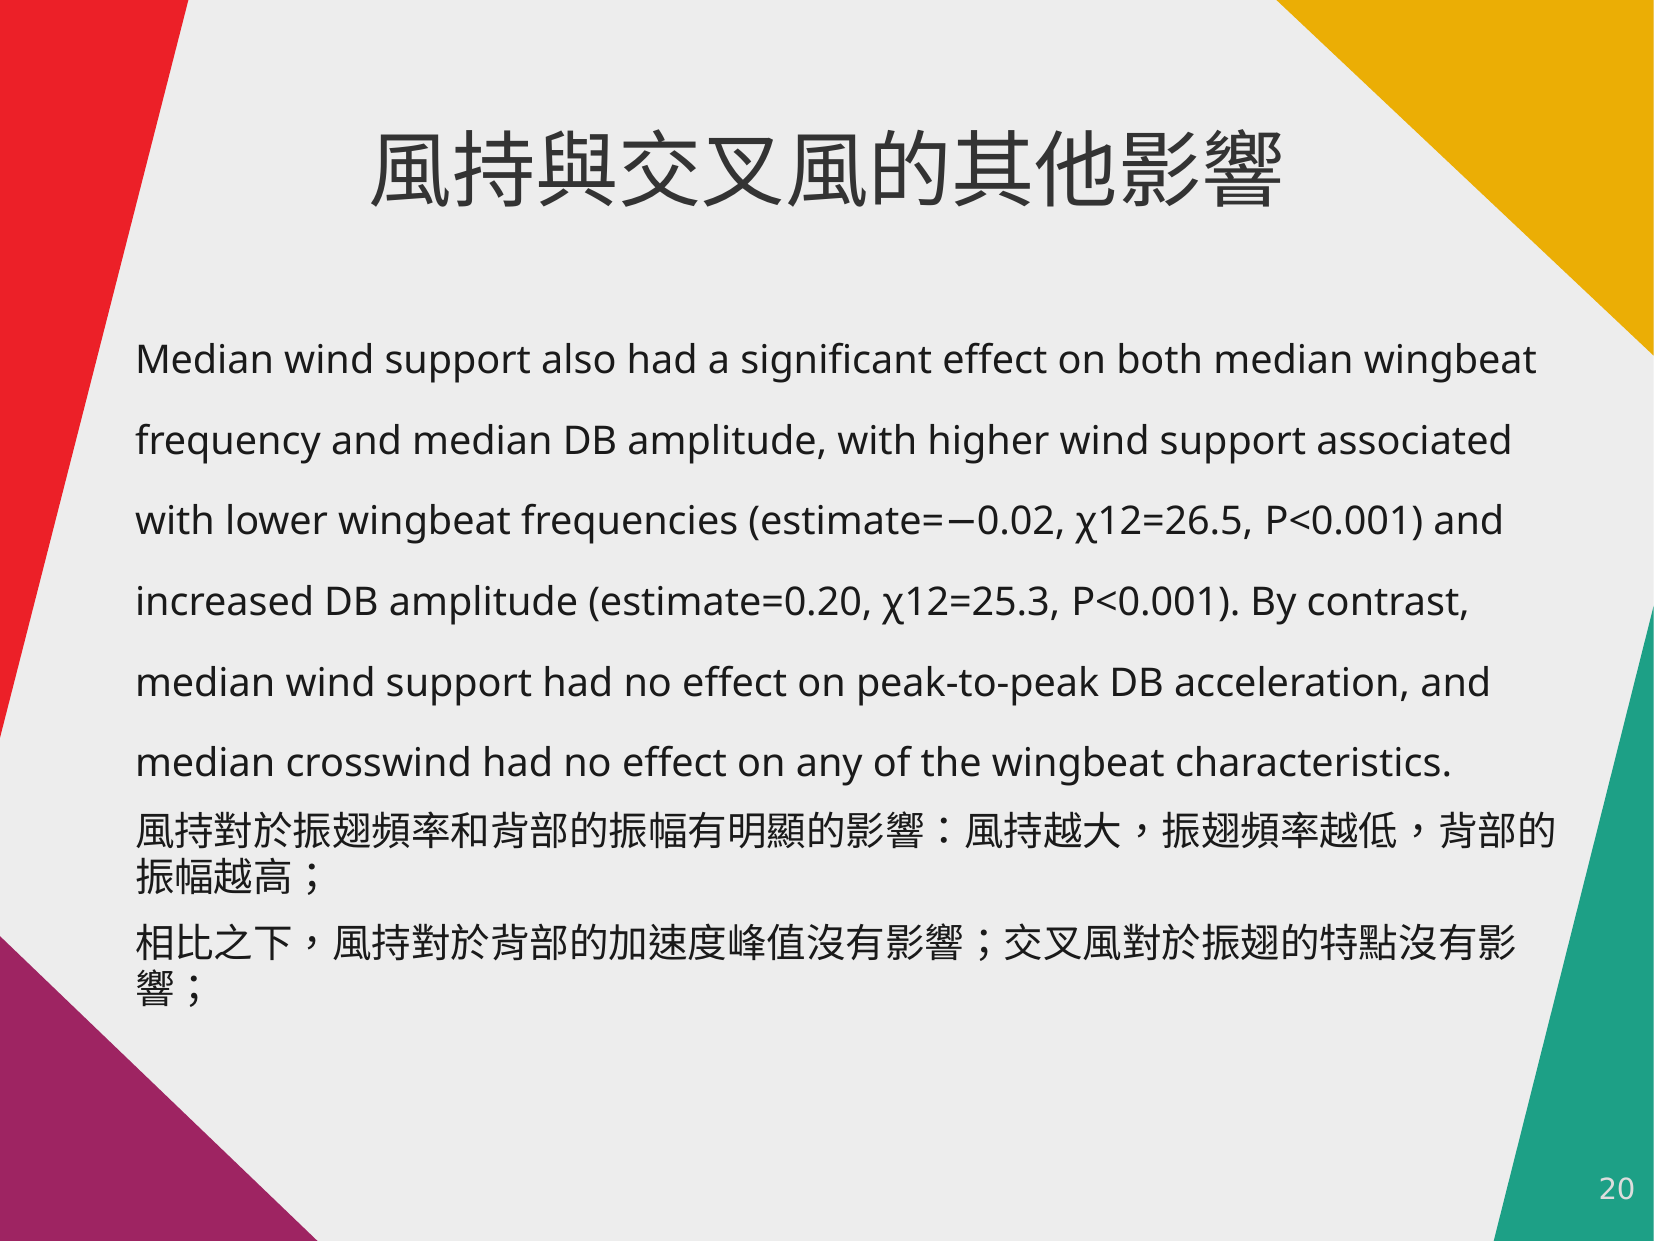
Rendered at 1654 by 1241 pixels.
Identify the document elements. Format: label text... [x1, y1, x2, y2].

list Median wind support also had a significant effect on both median wingbeat frequency and median DB amplitude, with higher wind support associated with lower wingbeat frequencies (estimate=−0.02, χ12=26.5, P<0.001) and increased DB amplitude (estimate=0.20, χ12=25.3, P<0.001). By contrast, median wind support had no effect on peak-to-peak DB acceleration, and median crosswind had no effect on any of the wingbeat characteristics. 風持對於振翅頻率和背部的振幅有明顯的影響：風持越大，振翅頻率越低，背部的振幅越高； 相比之下，風持對於背部的加速度峰值沒有影響；交叉風對於振翅的特點沒有影響； [135, 304, 1559, 1036]
title 風持與交叉風的其他影響 [114, 73, 1539, 271]
